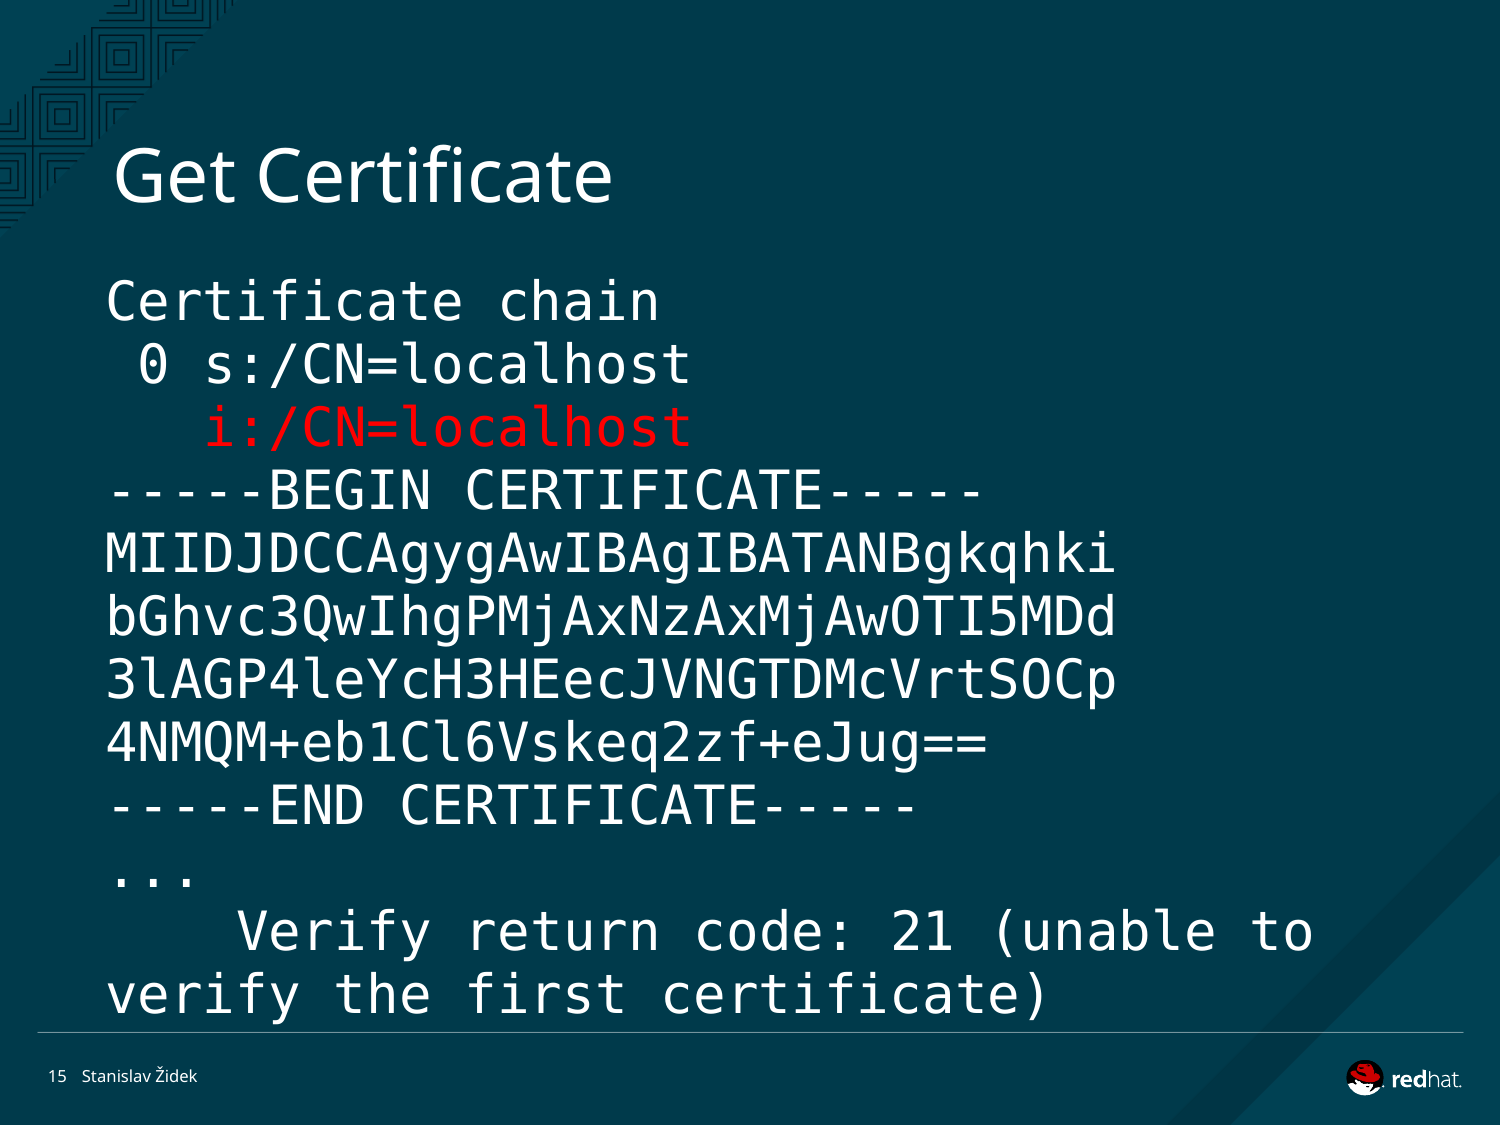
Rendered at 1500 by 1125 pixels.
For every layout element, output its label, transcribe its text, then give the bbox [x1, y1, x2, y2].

list Certificate chain 0 s:/CN=localhost i:/CN=localhost -----BEGIN CERTIFICATE----- MIIDJDCCAgygAwIBAgIBATANBgkqhki bGhvc3QwIhgPMjAxNzAxMjAwOTI5MDd 3lAGP4leYcH3HEecJVNGTDMcVrtSOCp 4NMQM+eb1Cl6Vskeq2zf+eJug== -----END CERTIFICATE----- ... Verify return code: 21 (unable to verify the first certificate) [105, 270, 1381, 1006]
title Get Certificate [112, 0, 1388, 225]
